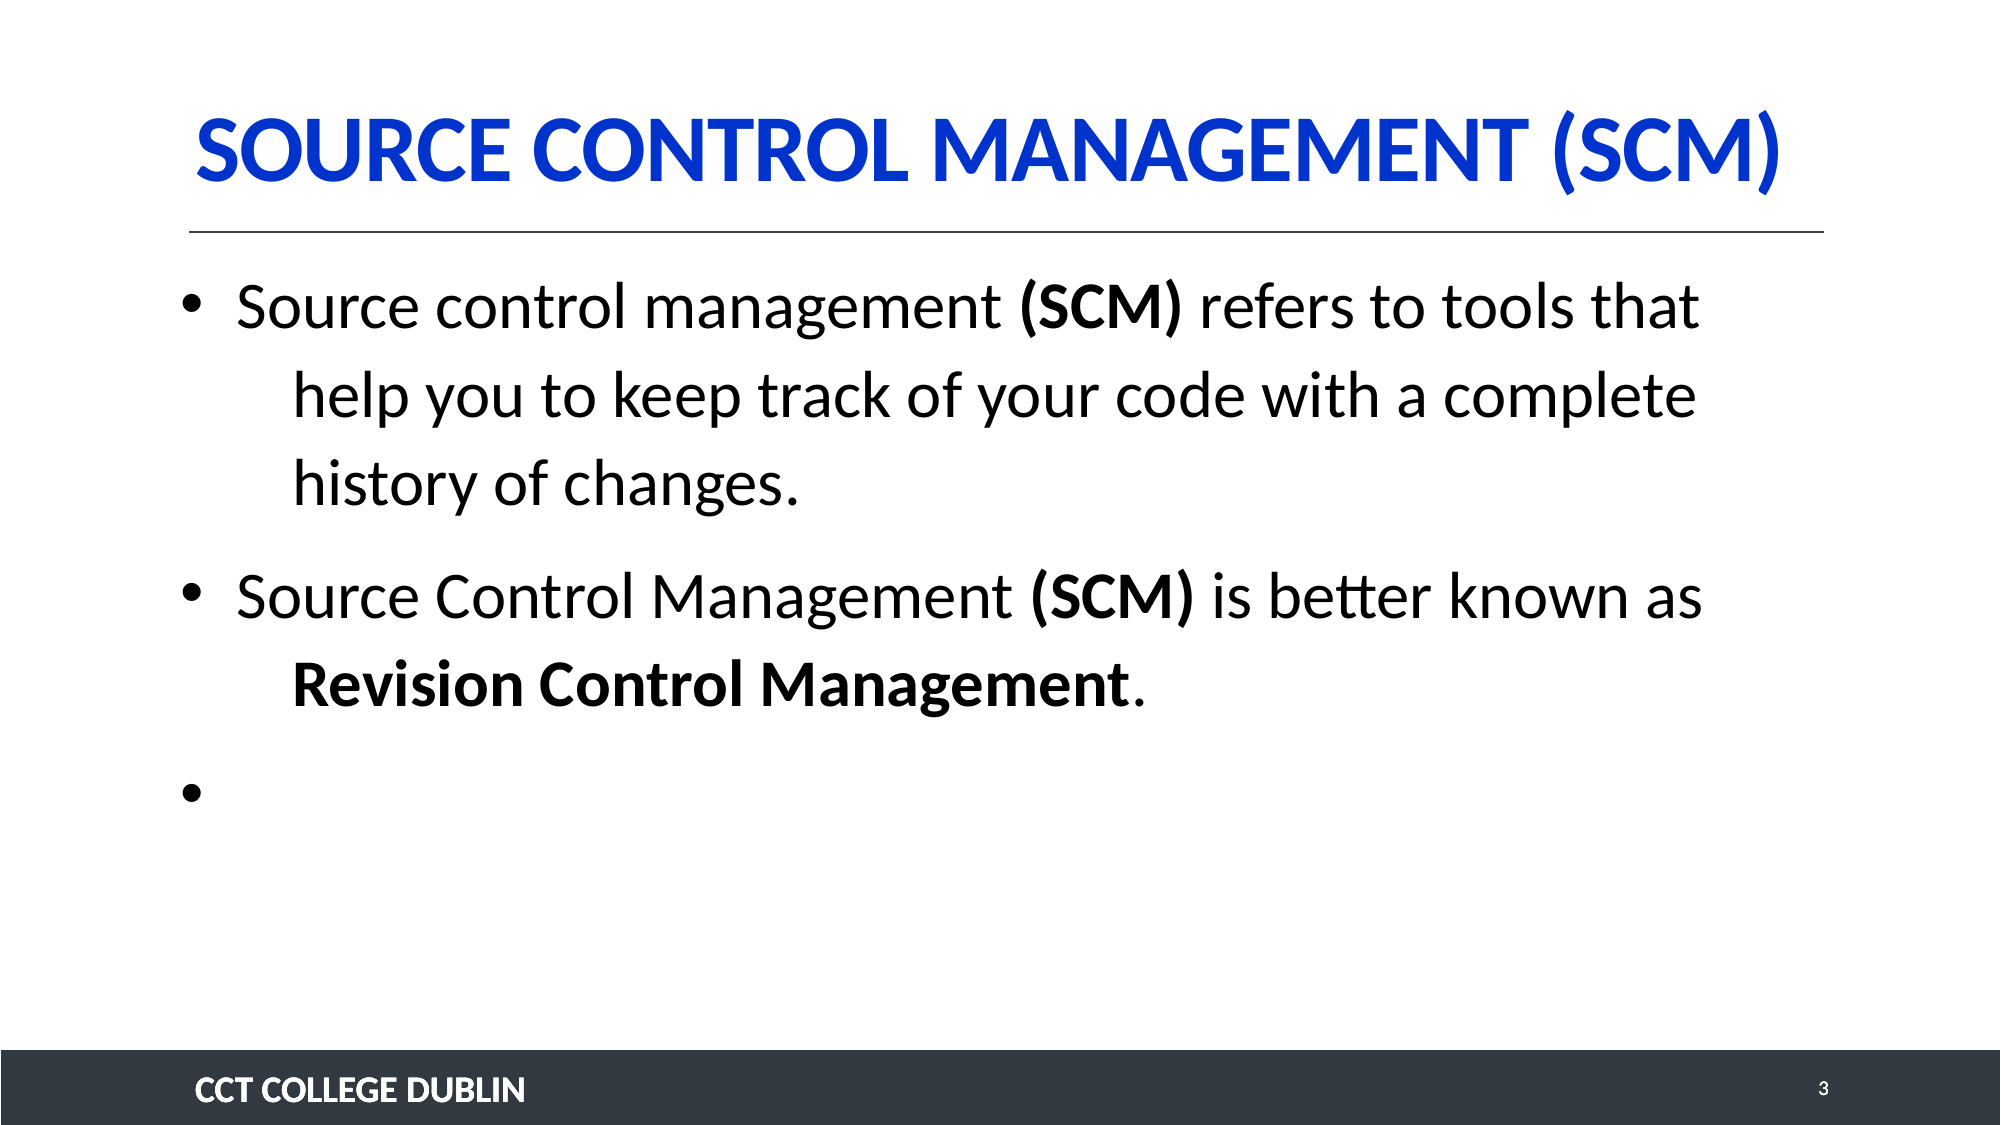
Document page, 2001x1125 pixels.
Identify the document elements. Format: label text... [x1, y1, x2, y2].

text_box [1803, 1057, 1932, 1118]
title SOURCE CONTROL MANAGEMENT (SCM) [180, 7, 1831, 211]
text_box CCT COLLEGE DUBLIN [180, 1057, 1299, 1118]
list Source control management (SCM) refers to tools that help you to keep track of your code with a complete history of changes. Source Control Management (SCM) is better known as Revision Control Management. [180, 246, 1831, 799]
